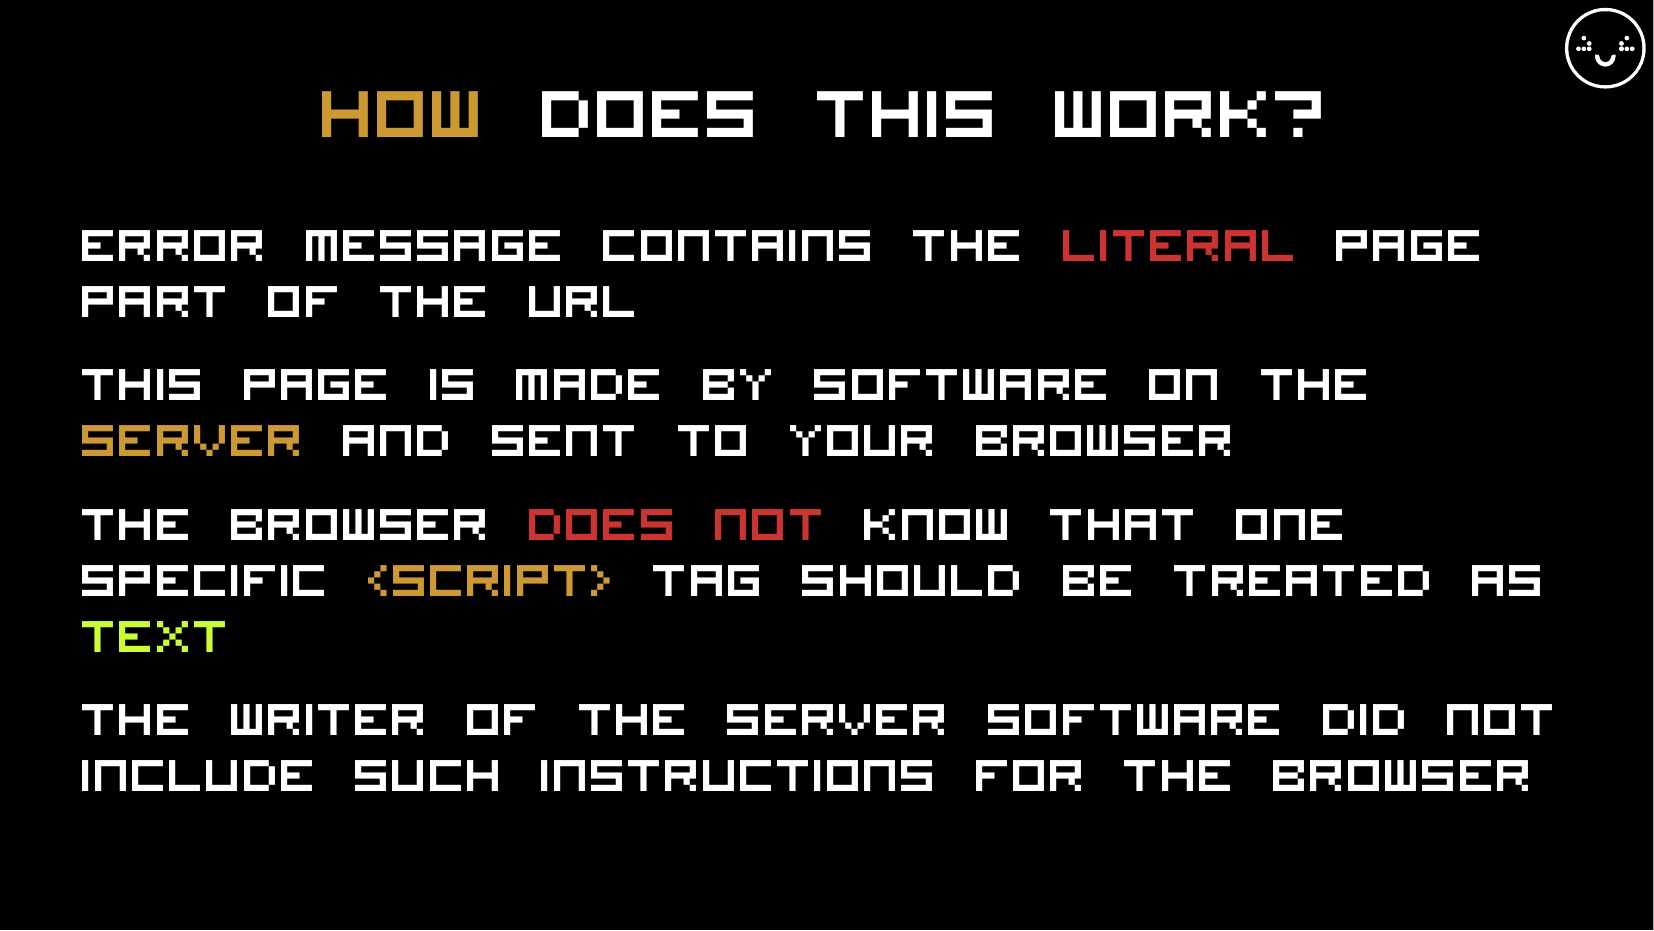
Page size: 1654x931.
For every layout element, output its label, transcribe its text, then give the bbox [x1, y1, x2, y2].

list Error message contains the literal page part of the url This page is made by software on the server and sent to your browser the browser does not know that one specific <script> tag should be treated as text The writer of the server software did not include such instructions for the browser [82, 217, 1571, 857]
title How does this work? [82, 37, 1571, 193]
